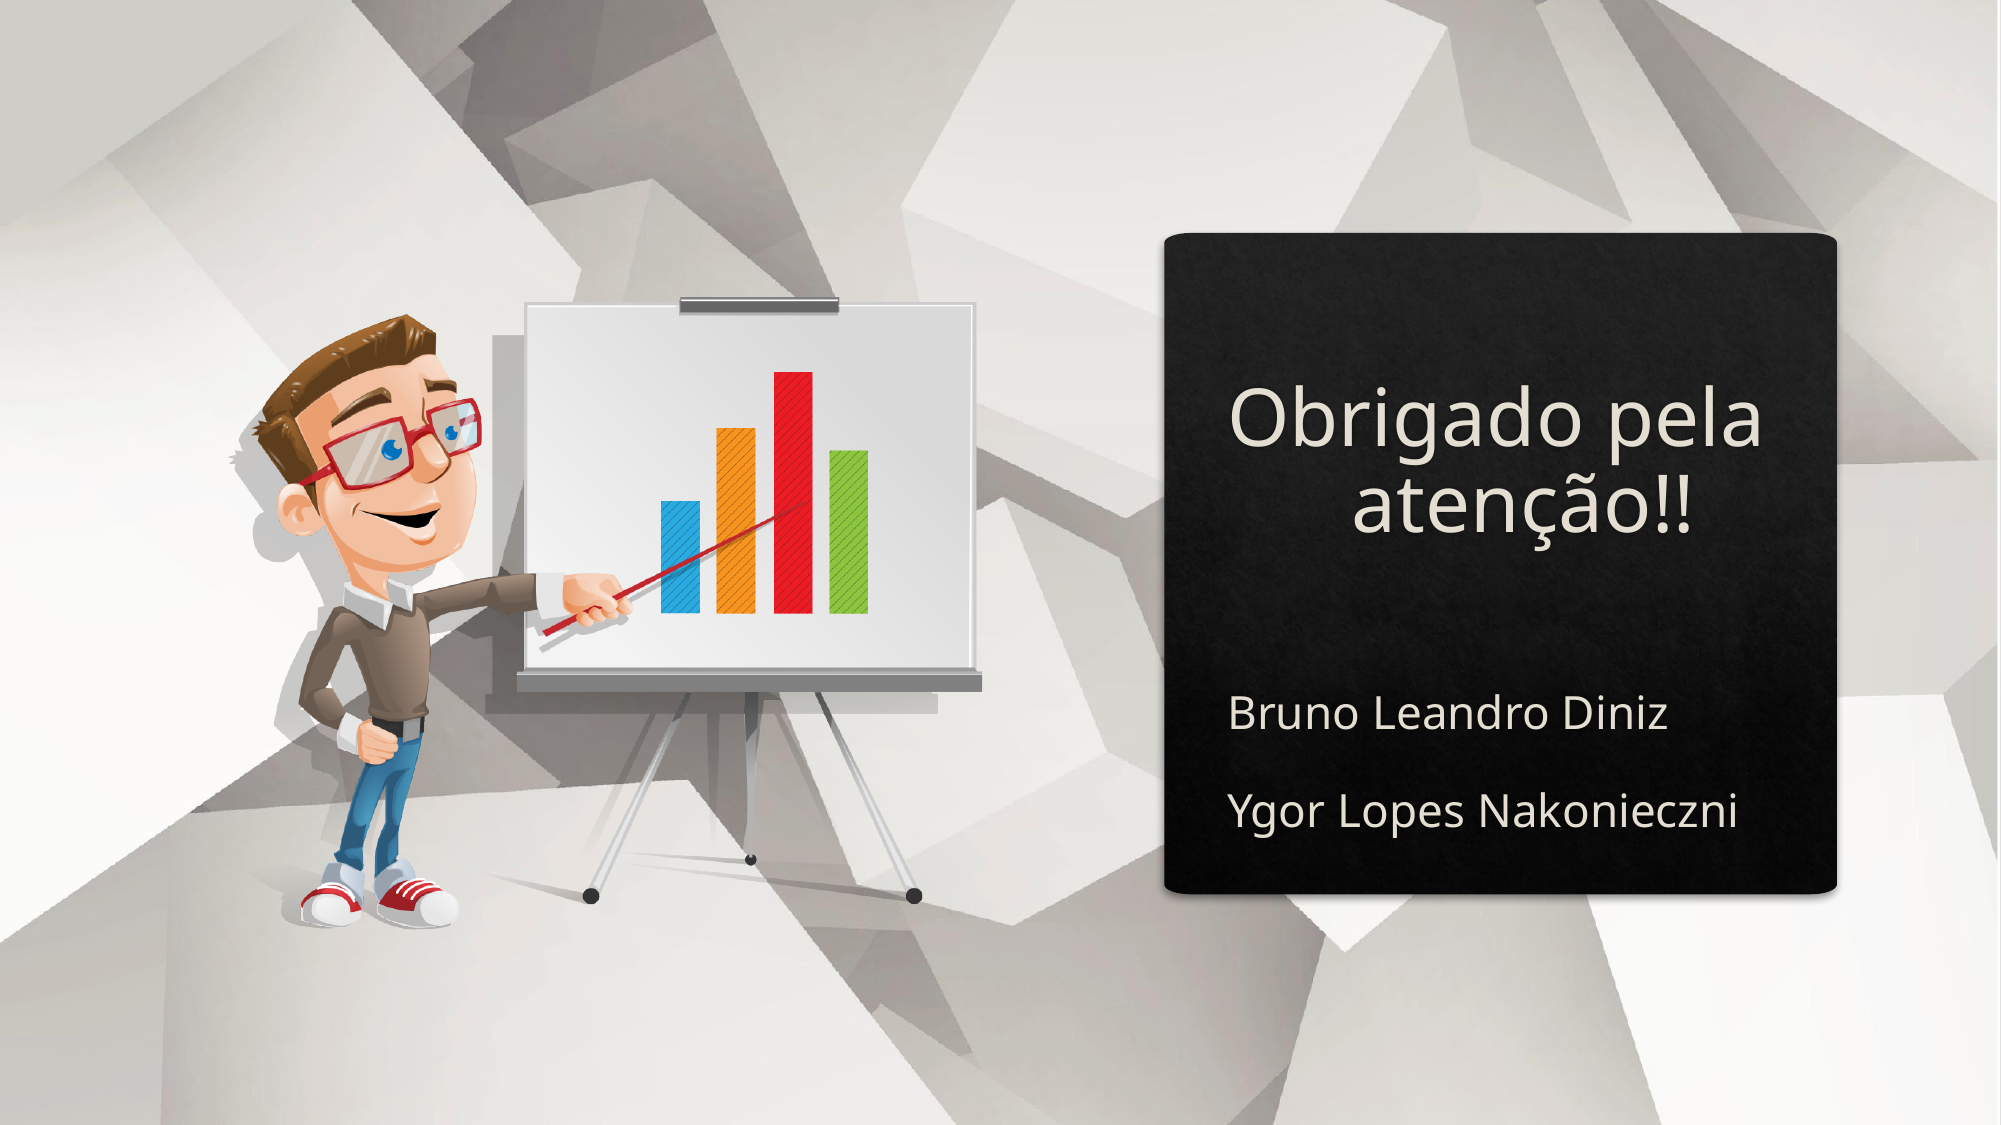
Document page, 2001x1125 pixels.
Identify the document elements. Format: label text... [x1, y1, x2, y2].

title Obrigado pela atenção!! [1212, 289, 1784, 558]
subtitle Bruno Leandro Diniz Ygor Lopes Nakonieczni [1212, 682, 1784, 851]
picture [0, 0, 2001, 1125]
text_box [1164, 232, 1837, 895]
